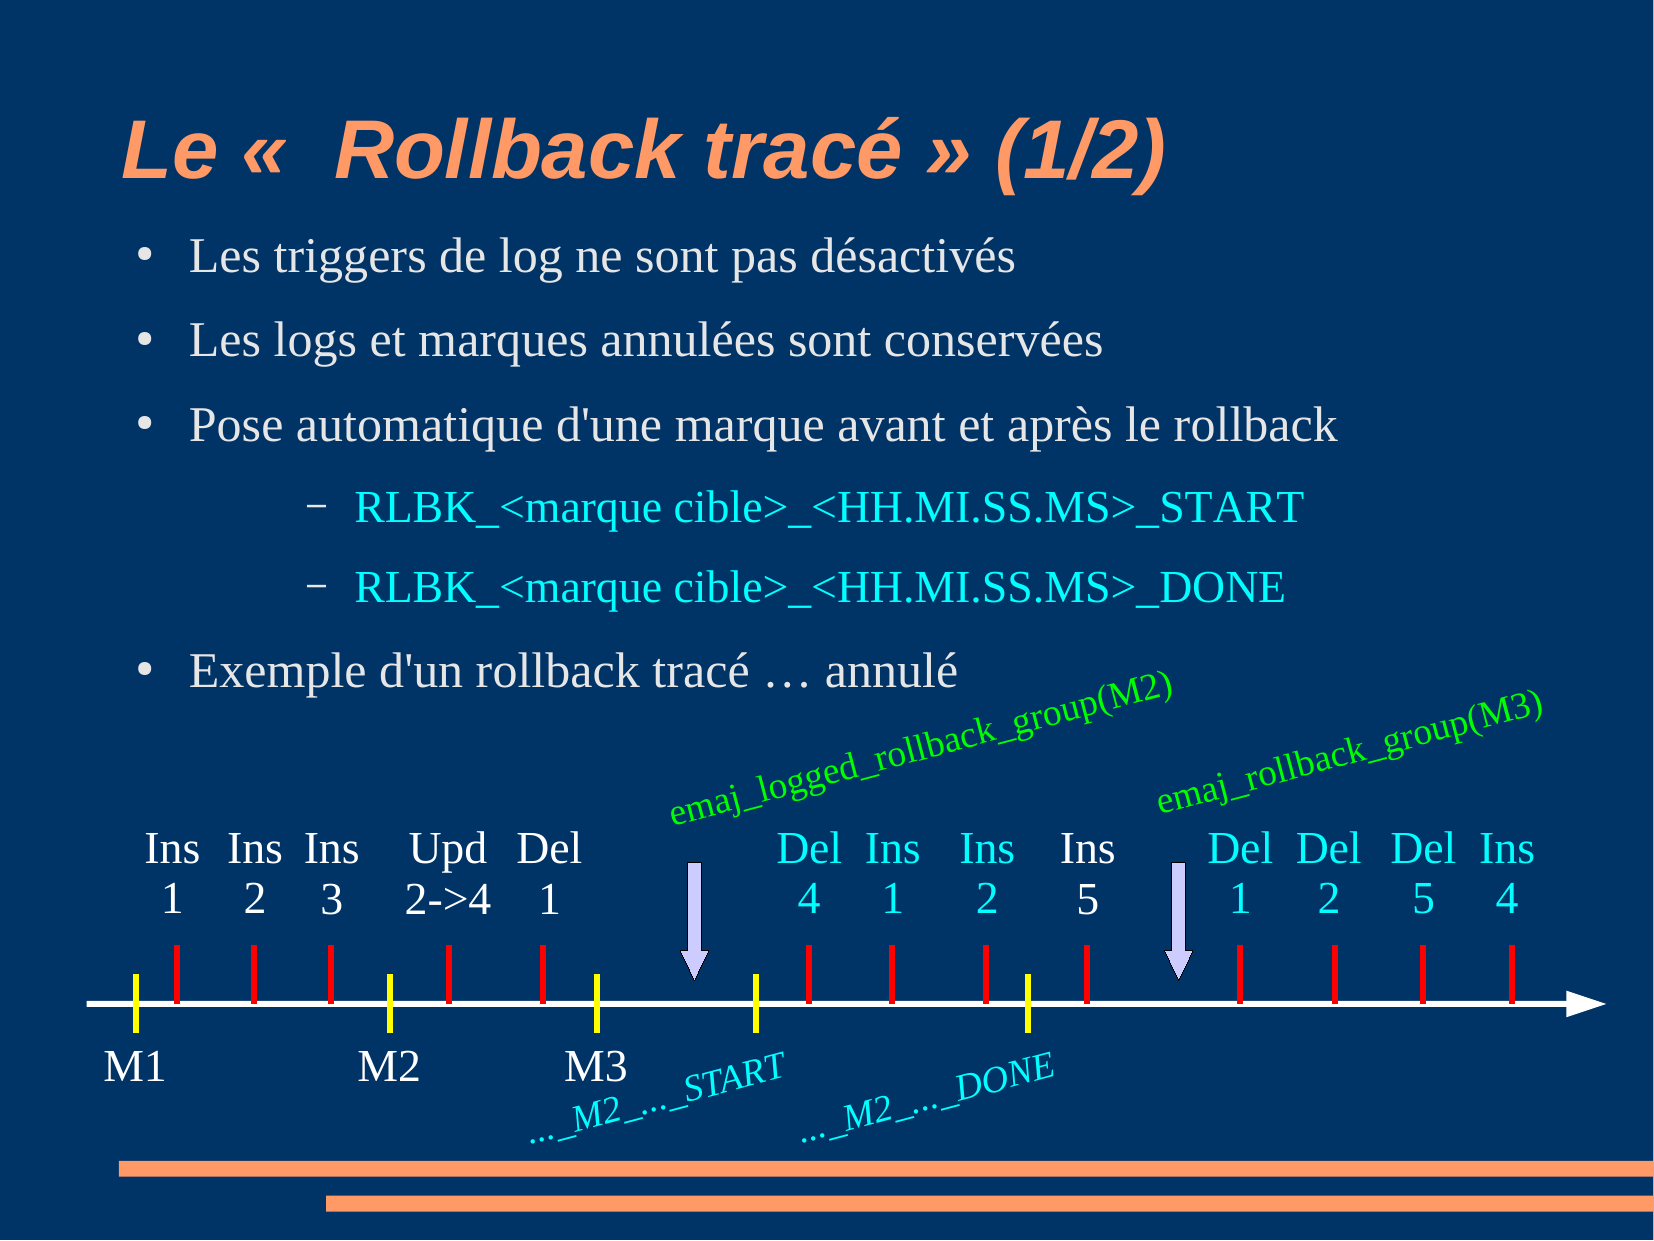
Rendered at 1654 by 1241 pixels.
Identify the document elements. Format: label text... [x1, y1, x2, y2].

text_box emaj_logged_rollback_group(M2) [647, 648, 1197, 860]
text_box Ins 1 [129, 815, 212, 943]
text_box M2 [342, 1033, 442, 1105]
text_box Del 1 [1192, 815, 1295, 943]
text_box Del 4 [761, 814, 864, 943]
text_box Del 5 [1375, 815, 1464, 943]
text_box [680, 862, 709, 981]
text_box emaj_rollback_group(M3) [1134, 668, 1567, 848]
title Le « Rollback tracé » (1/2) [121, 46, 1534, 227]
text_box [1164, 862, 1193, 981]
list Les triggers de log ne sont pas désactivés Les logs et marques annulées sont conservées Pose automatique d'une marque avant et après le rollback RLBK_<marque cible>_<HH.MI.SS.MS>_START RLBK_<marque cible>_<HH.MI.SS.MS>_DONE Exemple d'un rollback tracé … annulé [118, 227, 1595, 745]
text_box Upd 2->4 [389, 815, 515, 957]
text_box Ins 2 [212, 815, 289, 943]
text_box M1 [88, 1033, 188, 1105]
text_box Del 2 [1295, 815, 1375, 943]
text_box Ins 5 [1045, 815, 1136, 943]
text_box Ins 4 [1464, 815, 1556, 943]
text_box M3 [549, 1033, 649, 1105]
text_box ..._M2_..._START [504, 1032, 809, 1178]
text_box Ins 2 [944, 815, 1036, 943]
text_box Ins 1 [850, 815, 941, 943]
text_box Ins 3 [289, 815, 380, 943]
text_box ..._M2_..._DONE [776, 1031, 1080, 1177]
text_box Del 1 [501, 815, 604, 943]
